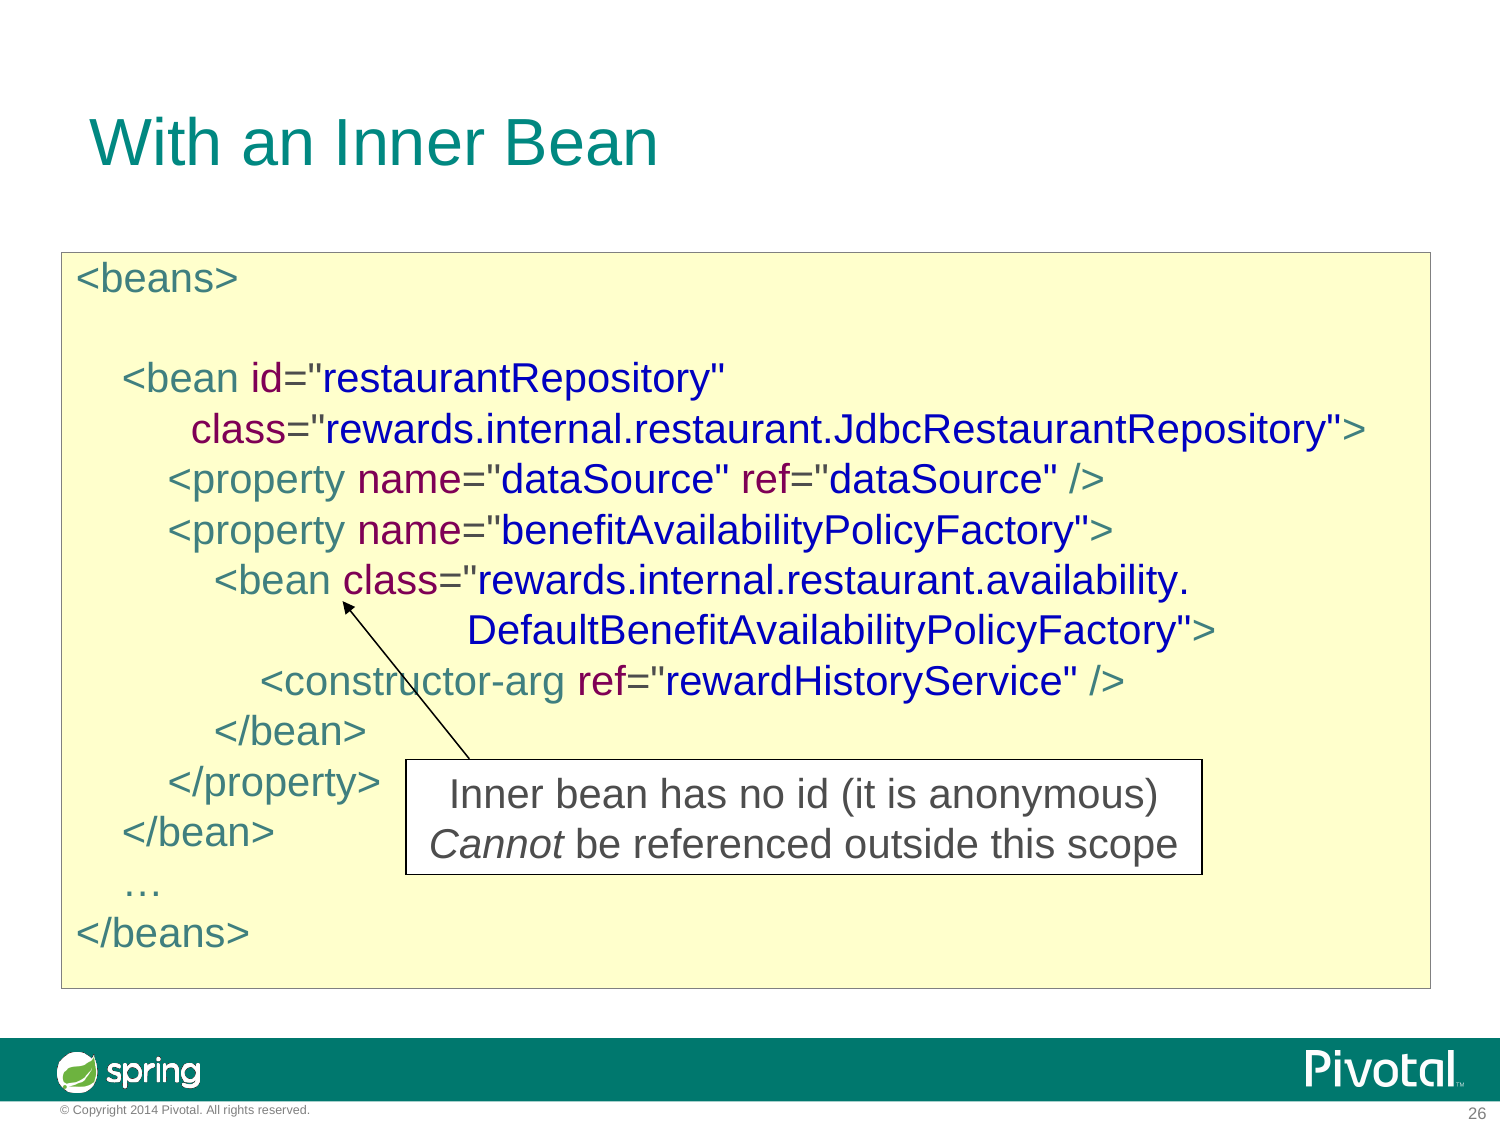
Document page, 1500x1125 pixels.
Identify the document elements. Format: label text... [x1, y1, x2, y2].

picture [32, 1041, 210, 1103]
text_box <beans> <bean id="restaurantRepository" class="rewards.internal.restaurant.JdbcRestaurantRepository"> <property name="dataSource" ref="dataSource" /> <property name="benefitAvailabilityPolicyFactory"> <bean class="rewards.internal.restaurant.availability. DefaultBenefitAvailabilityPolicyFactory"> <constructor-arg ref="rewardHistoryService" /> </bean> </property> </bean> … </beans> [61, 252, 1431, 989]
title With an Inner Bean [75, 45, 1426, 233]
picture [1306, 1050, 1464, 1087]
text_box Inner bean has no id (it is anonymous) Cannot be referenced outside this scope [405, 759, 1203, 875]
